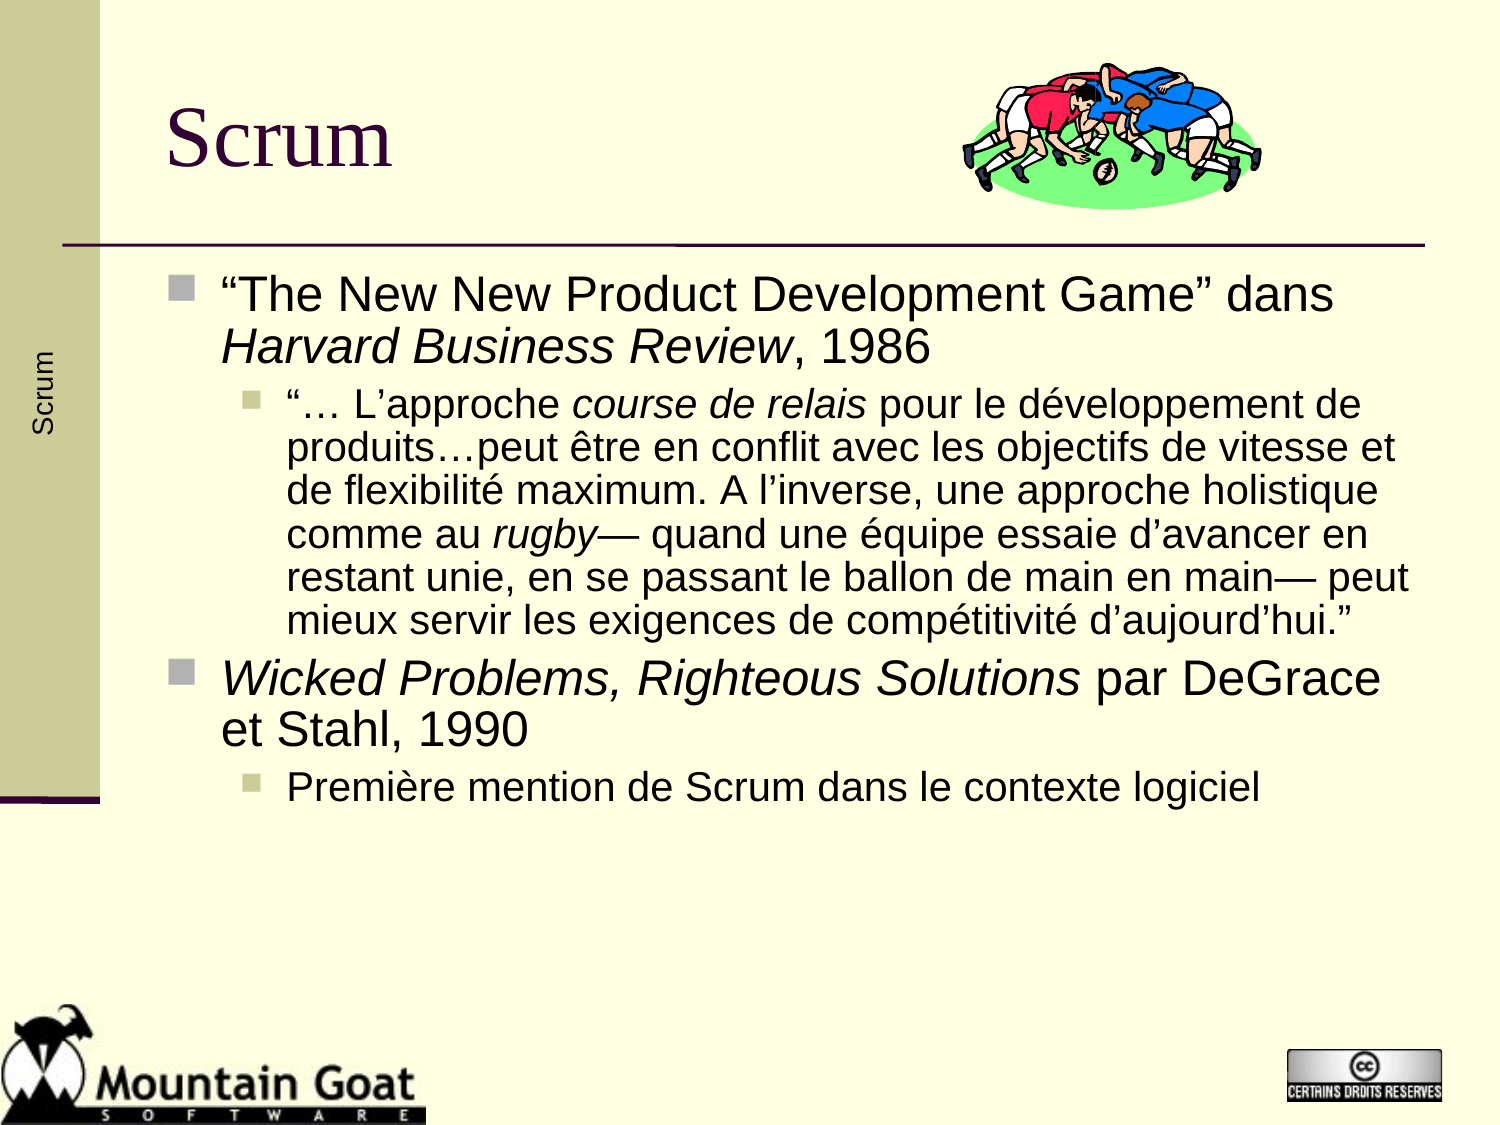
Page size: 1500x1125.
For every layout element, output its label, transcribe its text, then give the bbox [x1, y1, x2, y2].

picture [1287, 1049, 1443, 1102]
title Scrum [150, 18, 1425, 260]
picture [0, 1004, 426, 1125]
text_box Scrum [0, 0, 88, 788]
picture [962, 62, 1263, 210]
list “The New New Product Development Game” dans Harvard Business Review, 1986 “… L’approche course de relais pour le développement de produits…peut être en conflit avec les objectifs de vitesse et de flexibilité maximum. A l’inverse, une approche holistique comme au rugby— quand une équipe essaie d’avancer en restant unie, en se passant le ballon de main en main— peut mieux servir les exigences de compétitivité d’aujourd’hui.” Wicked Problems, Righteous Solutions par DeGrace et Stahl, 1990 Première mention de Scrum dans le contexte logiciel [150, 262, 1425, 1021]
